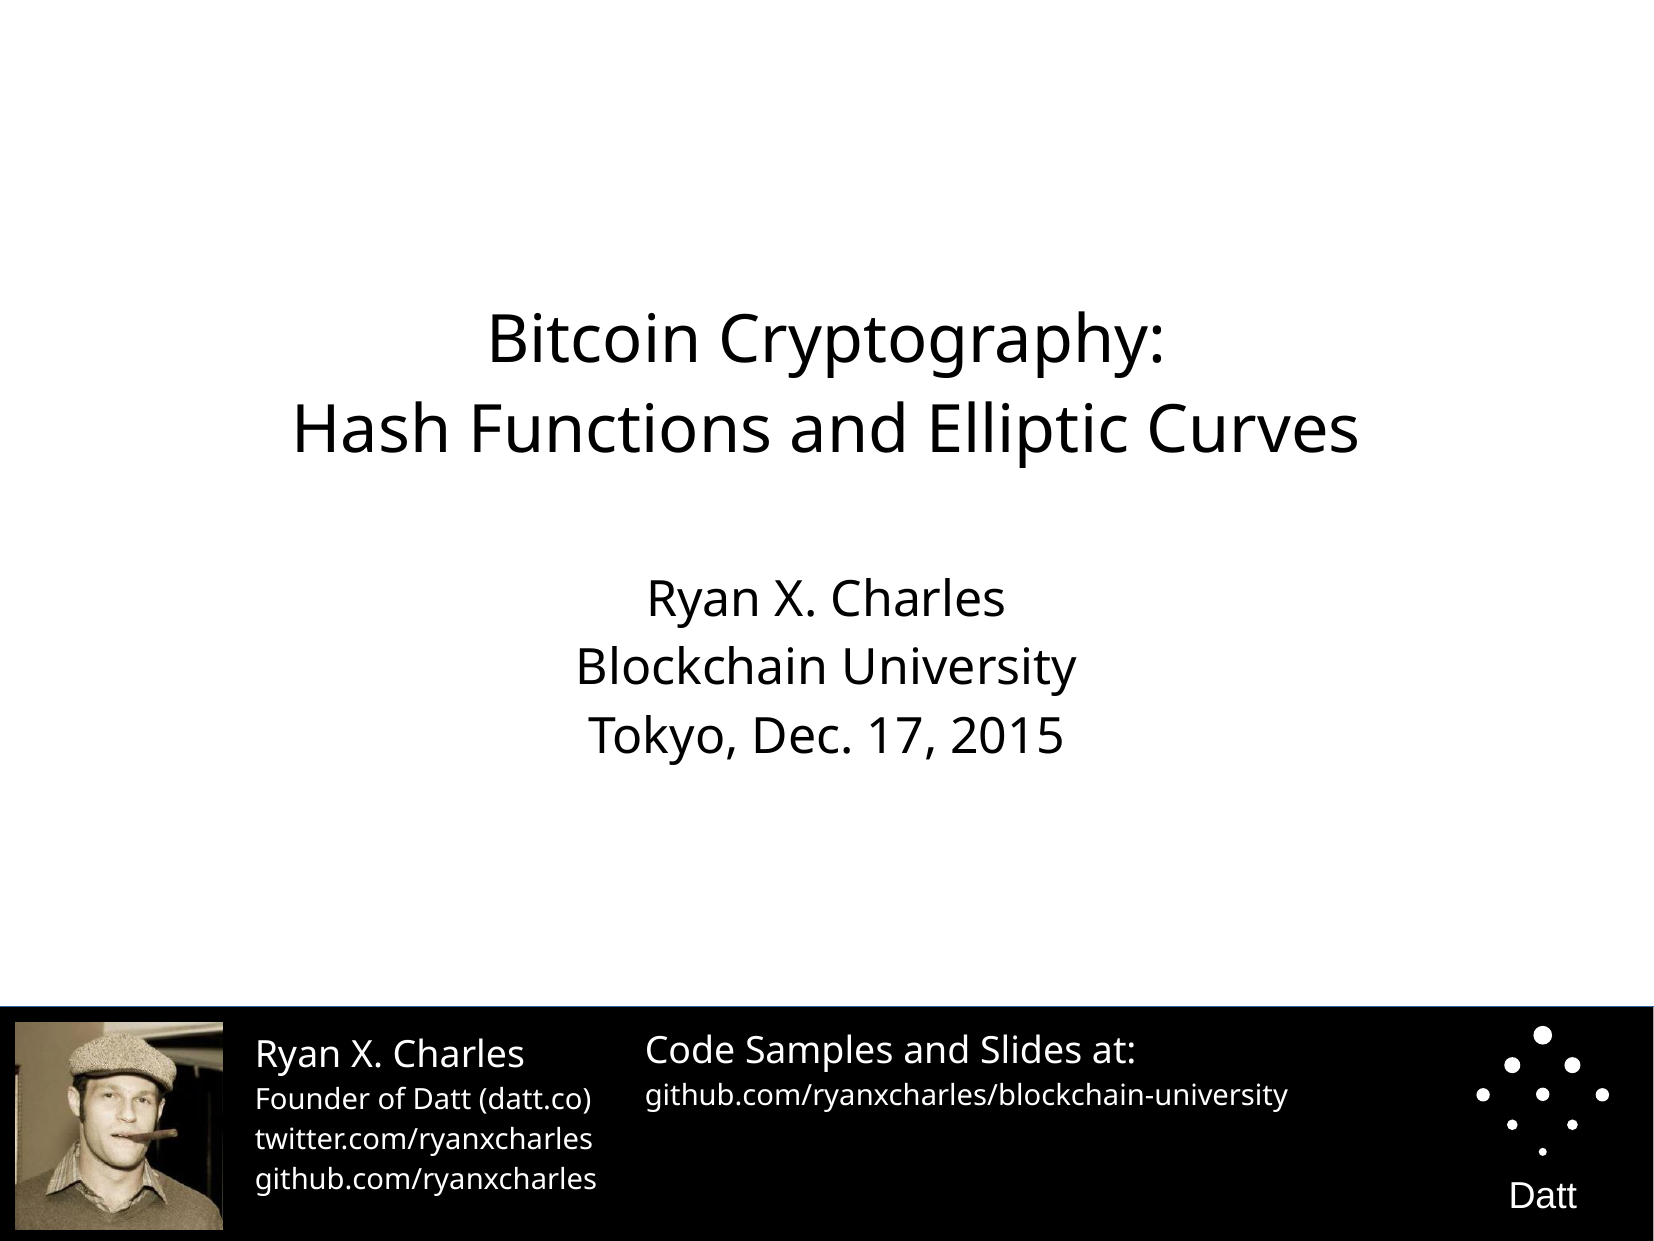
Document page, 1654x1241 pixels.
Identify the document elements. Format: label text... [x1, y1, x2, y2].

text_box Datt [1452, 1167, 1633, 1241]
picture [1475, 1023, 1611, 1159]
text_box Code Samples and Slides at: github.com/ryanxcharles/blockchain-university [630, 1015, 1403, 1156]
picture [15, 1022, 223, 1231]
text_box [0, 1006, 1654, 1241]
text_box Ryan X. Charles Founder of Datt (datt.co) twitter.com/ryanxcharles github.com/ryanxcharles [240, 1020, 976, 1241]
subtitle Bitcoin Cryptography: Hash Functions and Elliptic Curves Ryan X. Charles Blockchain University Tokyo, Dec. 17, 2015 [82, 49, 1571, 1010]
